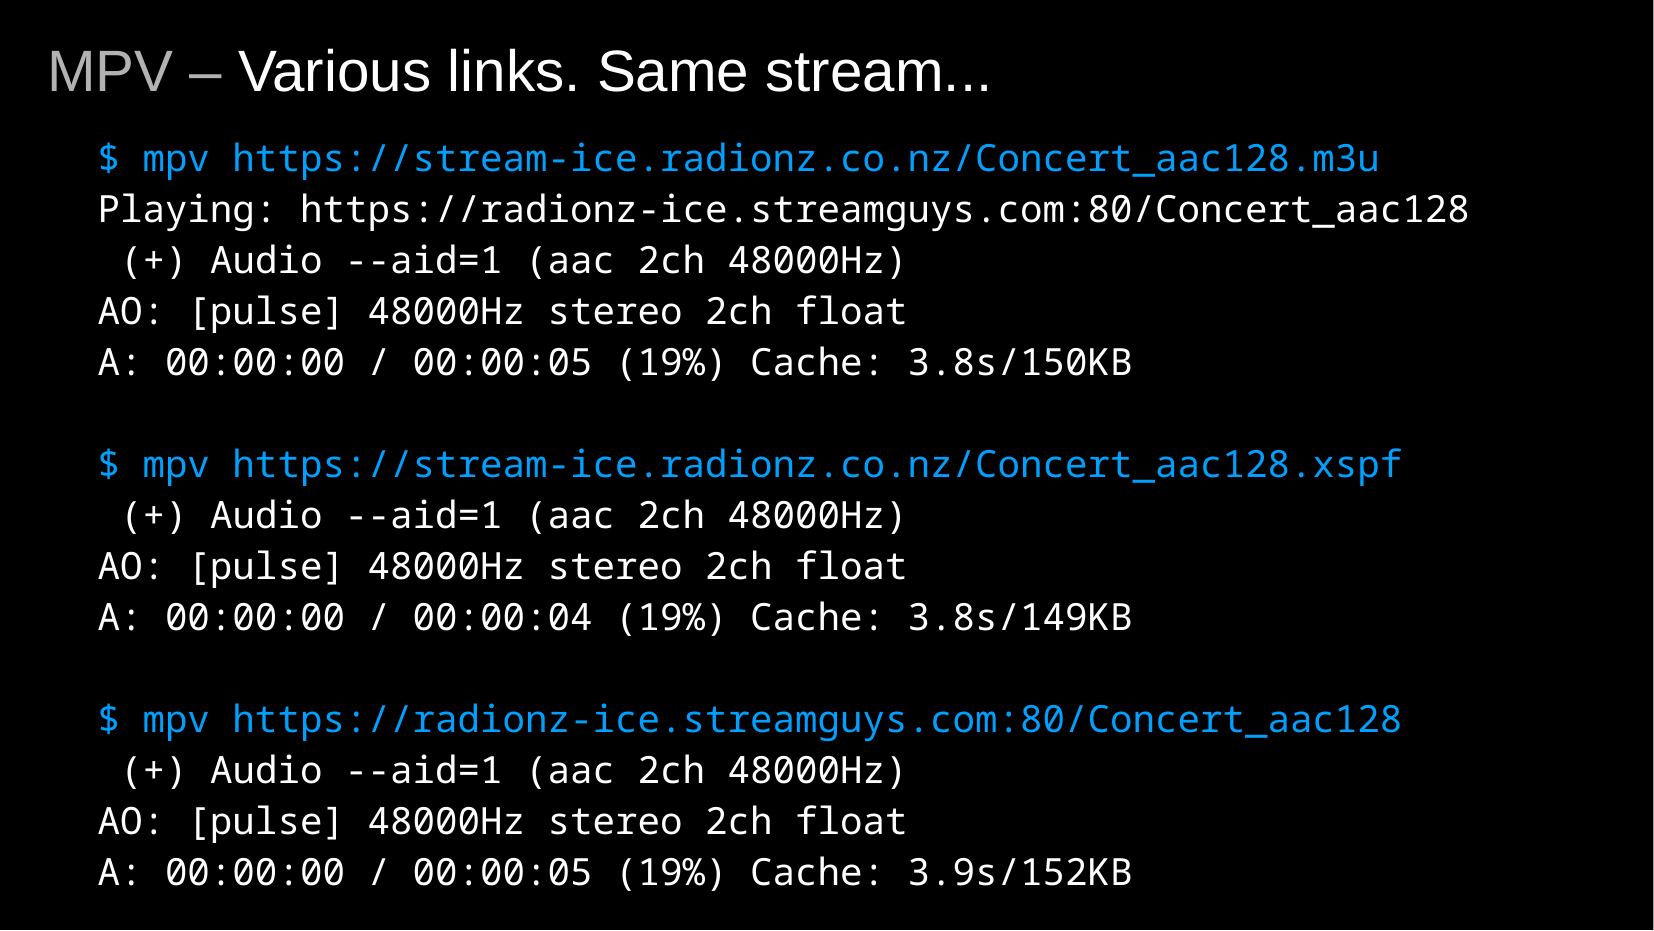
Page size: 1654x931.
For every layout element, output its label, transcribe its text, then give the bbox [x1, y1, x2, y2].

text_box $ mpv https://stream-ice.radionz.co.nz/Concert_aac128.m3u Playing: https://radionz-ice.streamguys.com:80/Concert_aac128 (+) Audio --aid=1 (aac 2ch 48000Hz) AO: [pulse] 48000Hz stereo 2ch float A: 00:00:00 / 00:00:05 (19%) Cache: 3.8s/150KB $ mpv https://stream-ice.radionz.co.nz/Concert_aac128.xspf (+) Audio --aid=1 (aac 2ch 48000Hz) AO: [pulse] 48000Hz stereo 2ch float A: 00:00:00 / 00:00:04 (19%) Cache: 3.8s/149KB $ mpv https://radionz-ice.streamguys.com:80/Concert_aac128 (+) Audio --aid=1 (aac 2ch 48000Hz) AO: [pulse] 48000Hz stereo 2ch float A: 00:00:00 / 00:00:05 (19%) Cache: 3.9s/152KB [82, 124, 1589, 894]
title MPV – Various links. Same stream... [47, 29, 1630, 114]
